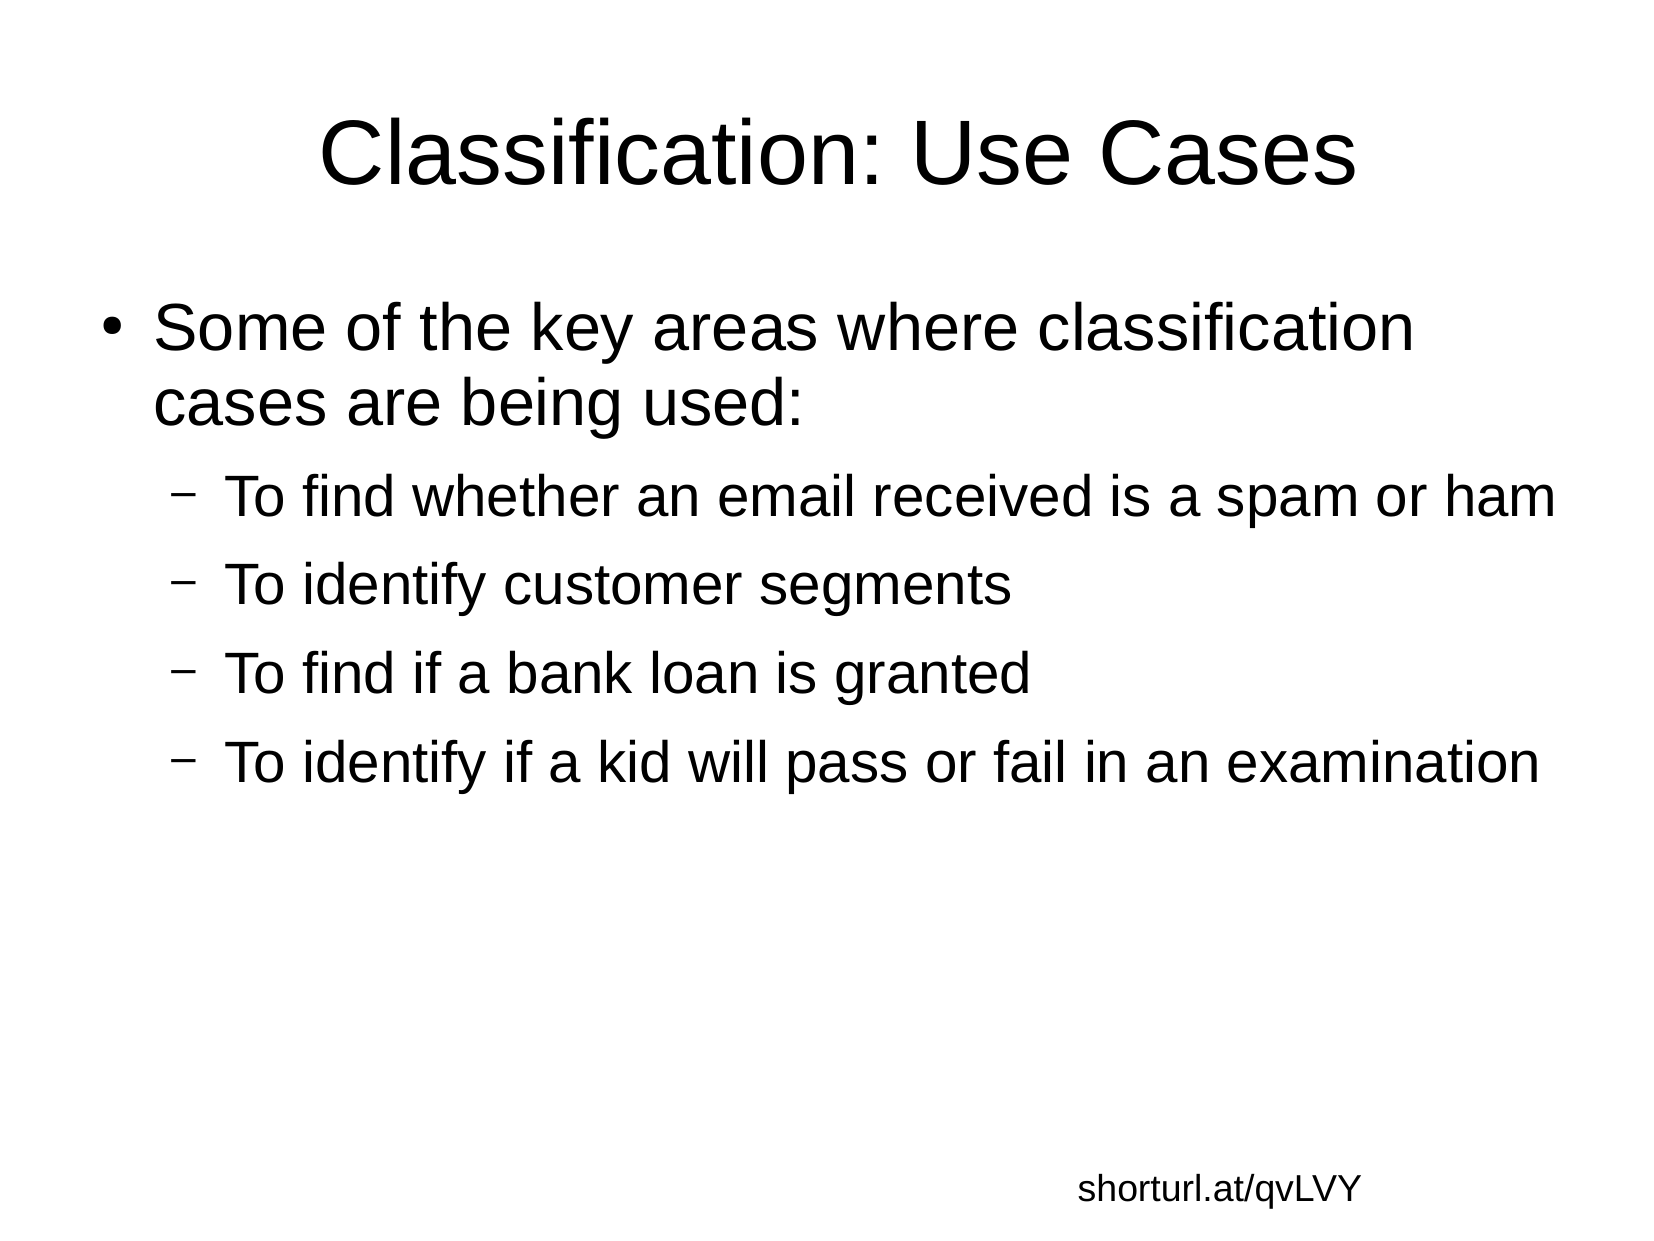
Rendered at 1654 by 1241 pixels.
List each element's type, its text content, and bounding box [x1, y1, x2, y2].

list Some of the key areas where classification cases are being used: To find whether an email received is a spam or ham To identify customer segments To find if a bank loan is granted To identify if a kid will pass or fail in an examination [82, 290, 1571, 1010]
title Classification: Use Cases [82, 49, 1571, 257]
text_box shorturl.at/qvLVY [1062, 1160, 1378, 1217]
